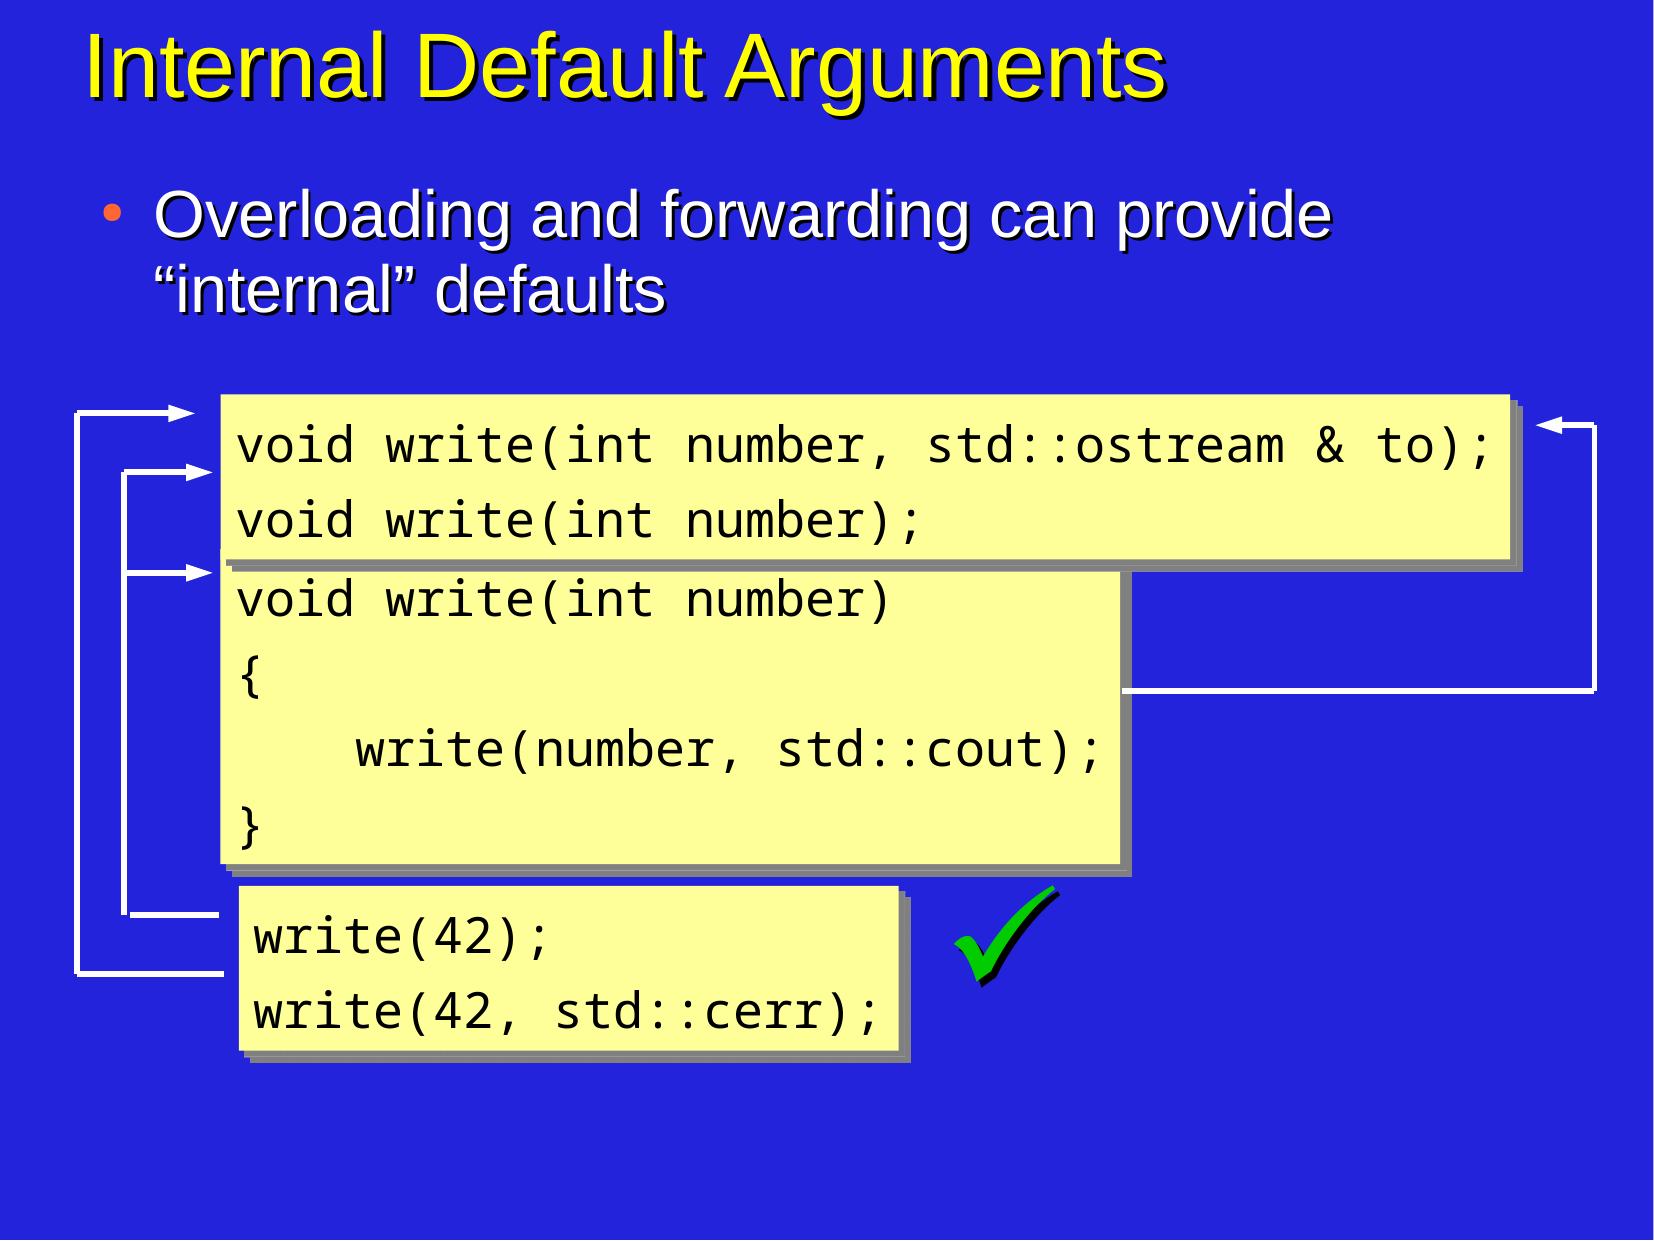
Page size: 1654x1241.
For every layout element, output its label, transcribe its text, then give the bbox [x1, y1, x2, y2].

text_box void write(int number) { write(number, std::cout); } [220, 560, 1121, 865]
title Internal Default Arguments [82, 2, 1571, 130]
text_box write(42); write(42, std::cerr); [238, 885, 899, 1051]
text_box  [927, 844, 1123, 1040]
list Overloading and forwarding can provide “internal” defaults [82, 177, 1571, 1182]
text_box void write(int number, std::ostream & to); void write(int number); [220, 394, 1511, 560]
